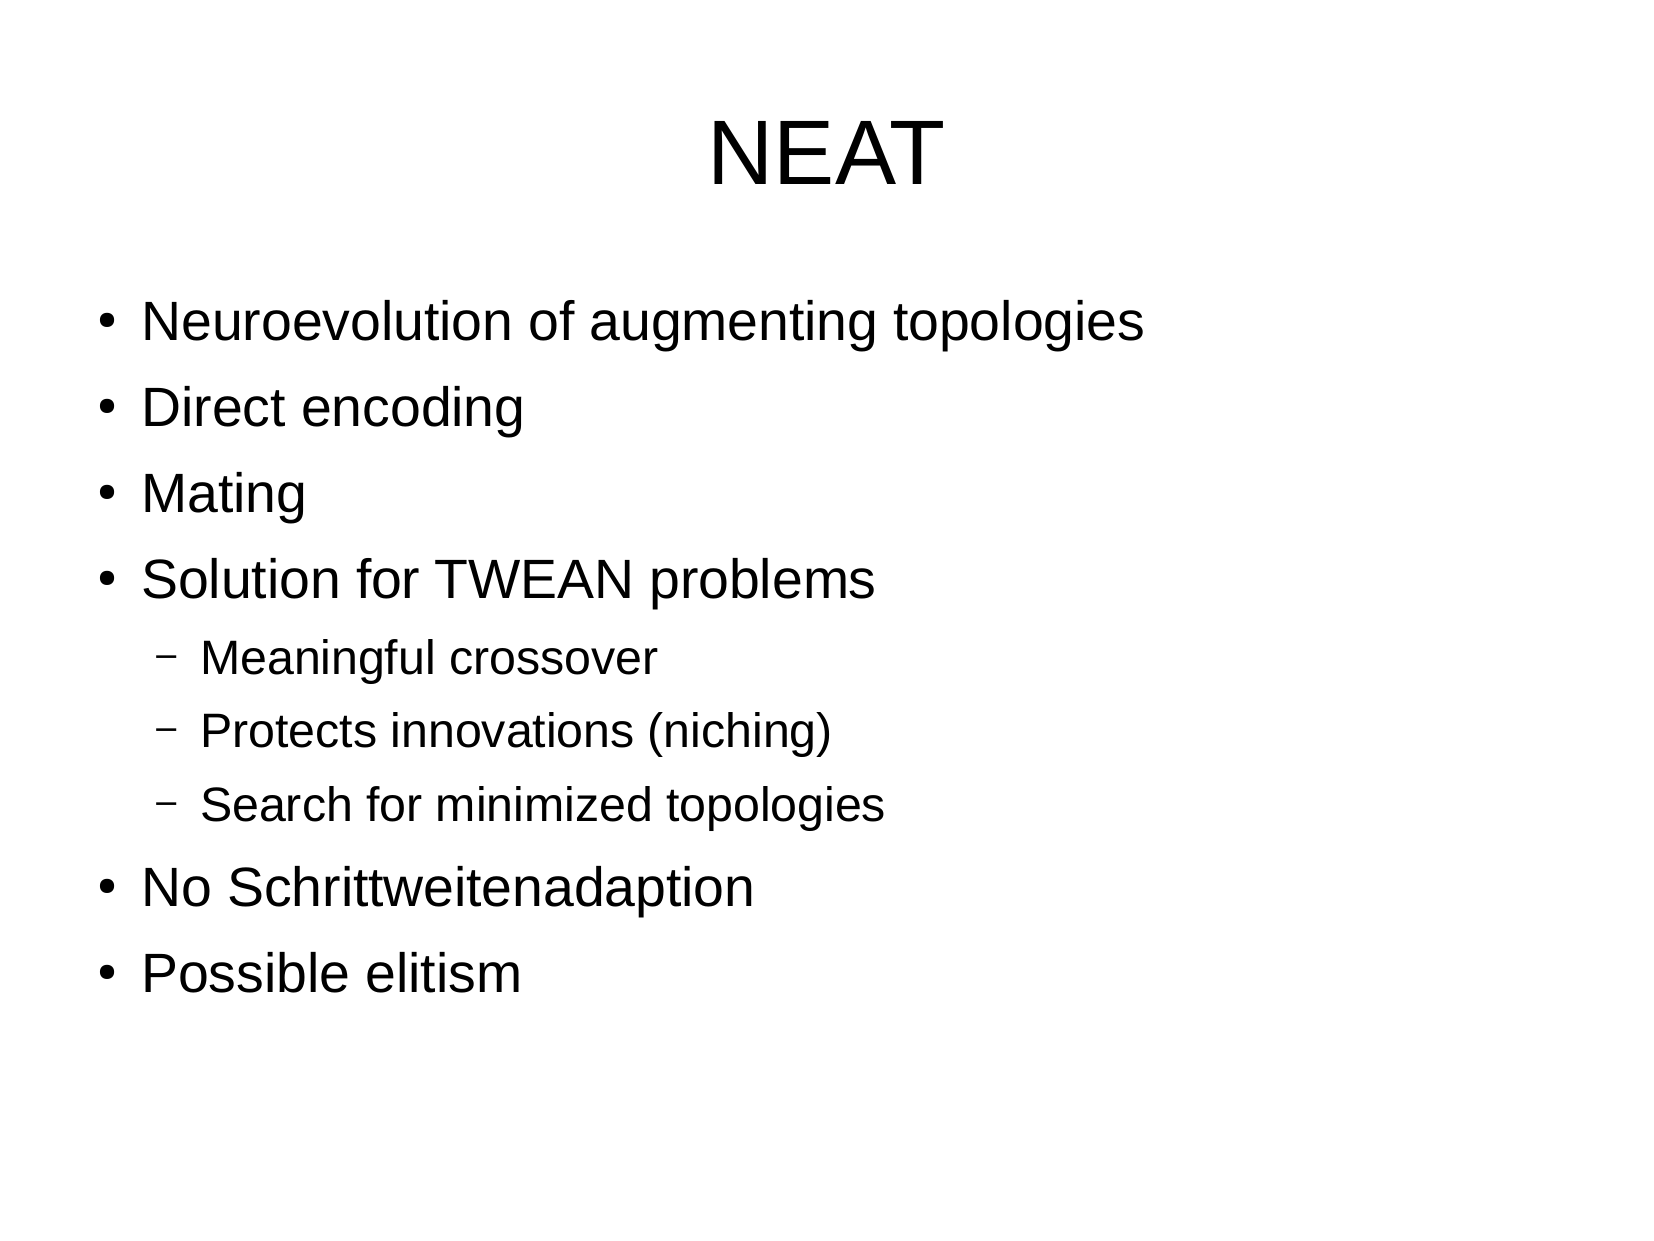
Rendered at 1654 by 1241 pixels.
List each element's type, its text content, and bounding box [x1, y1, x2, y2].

title NEAT [82, 49, 1571, 257]
list Neuroevolution of augmenting topologies Direct encoding Mating Solution for TWEAN problems Meaningful crossover Protects innovations (niching) Search for minimized topologies No Schrittweitenadaption Possible elitism [82, 290, 1571, 1010]
